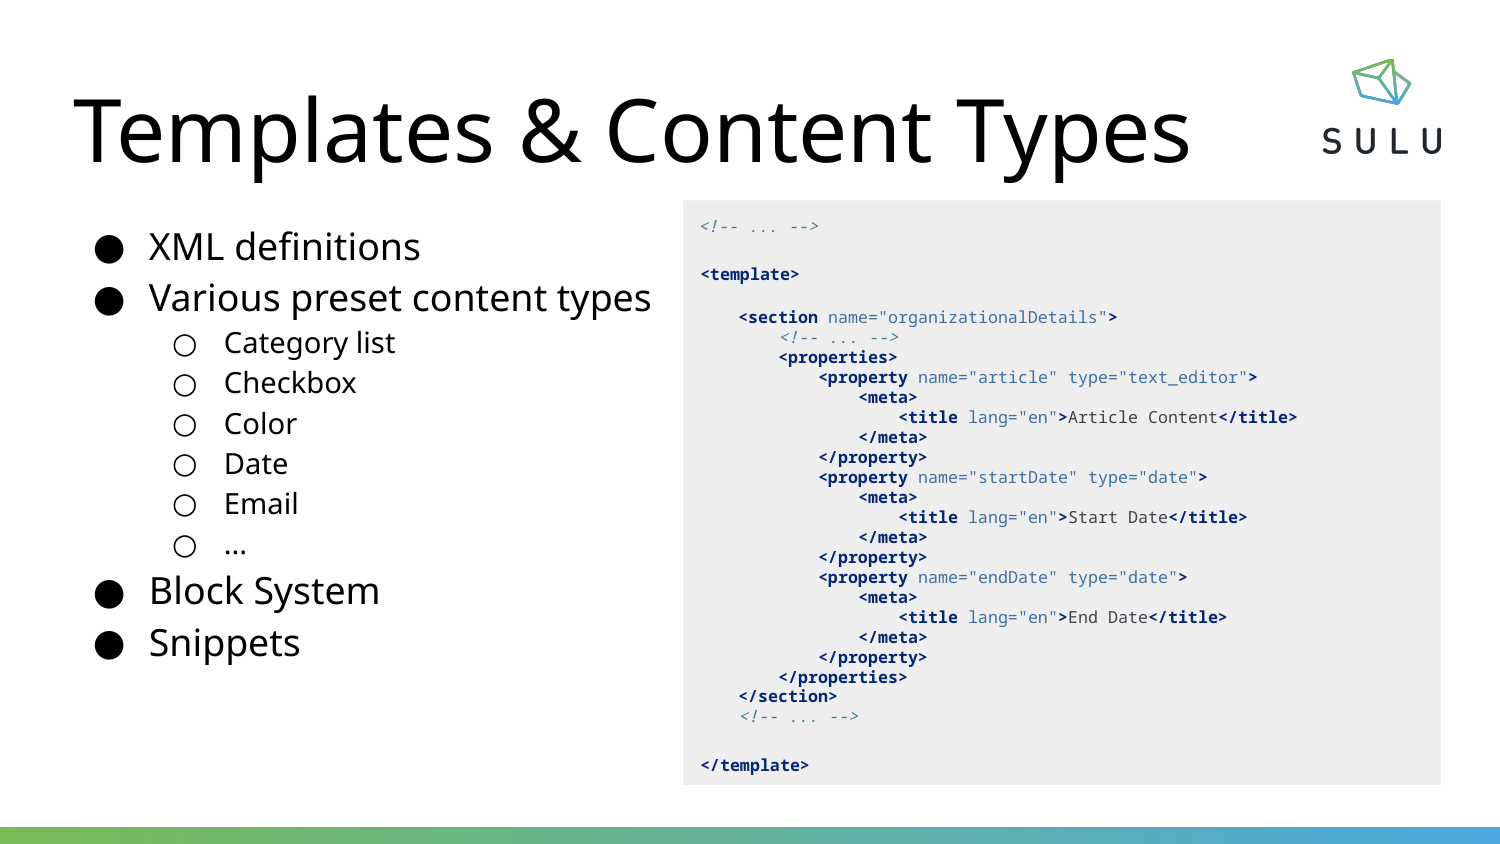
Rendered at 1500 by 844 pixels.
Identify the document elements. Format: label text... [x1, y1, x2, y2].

text_box <!-- ... --> <template> <section name="organizationalDetails"> <!-- ... --> <properties> <property name="article" type="text_editor"> <meta> <title lang="en">Article Content</title> </meta> </property> <property name="startDate" type="date"> <meta> <title lang="en">Start Date</title> </meta> </property> <property name="endDate" type="date"> <meta> <title lang="en">End Date</title> </meta> </property> </properties> </section> <!-- ... --> </template> [683, 200, 1441, 785]
picture [1323, 59, 1441, 154]
title Templates & Content Types [59, 59, 1317, 196]
list XML definitions Various preset content types Category list Checkbox Color Date Email ... Block System Snippets [59, 200, 683, 785]
